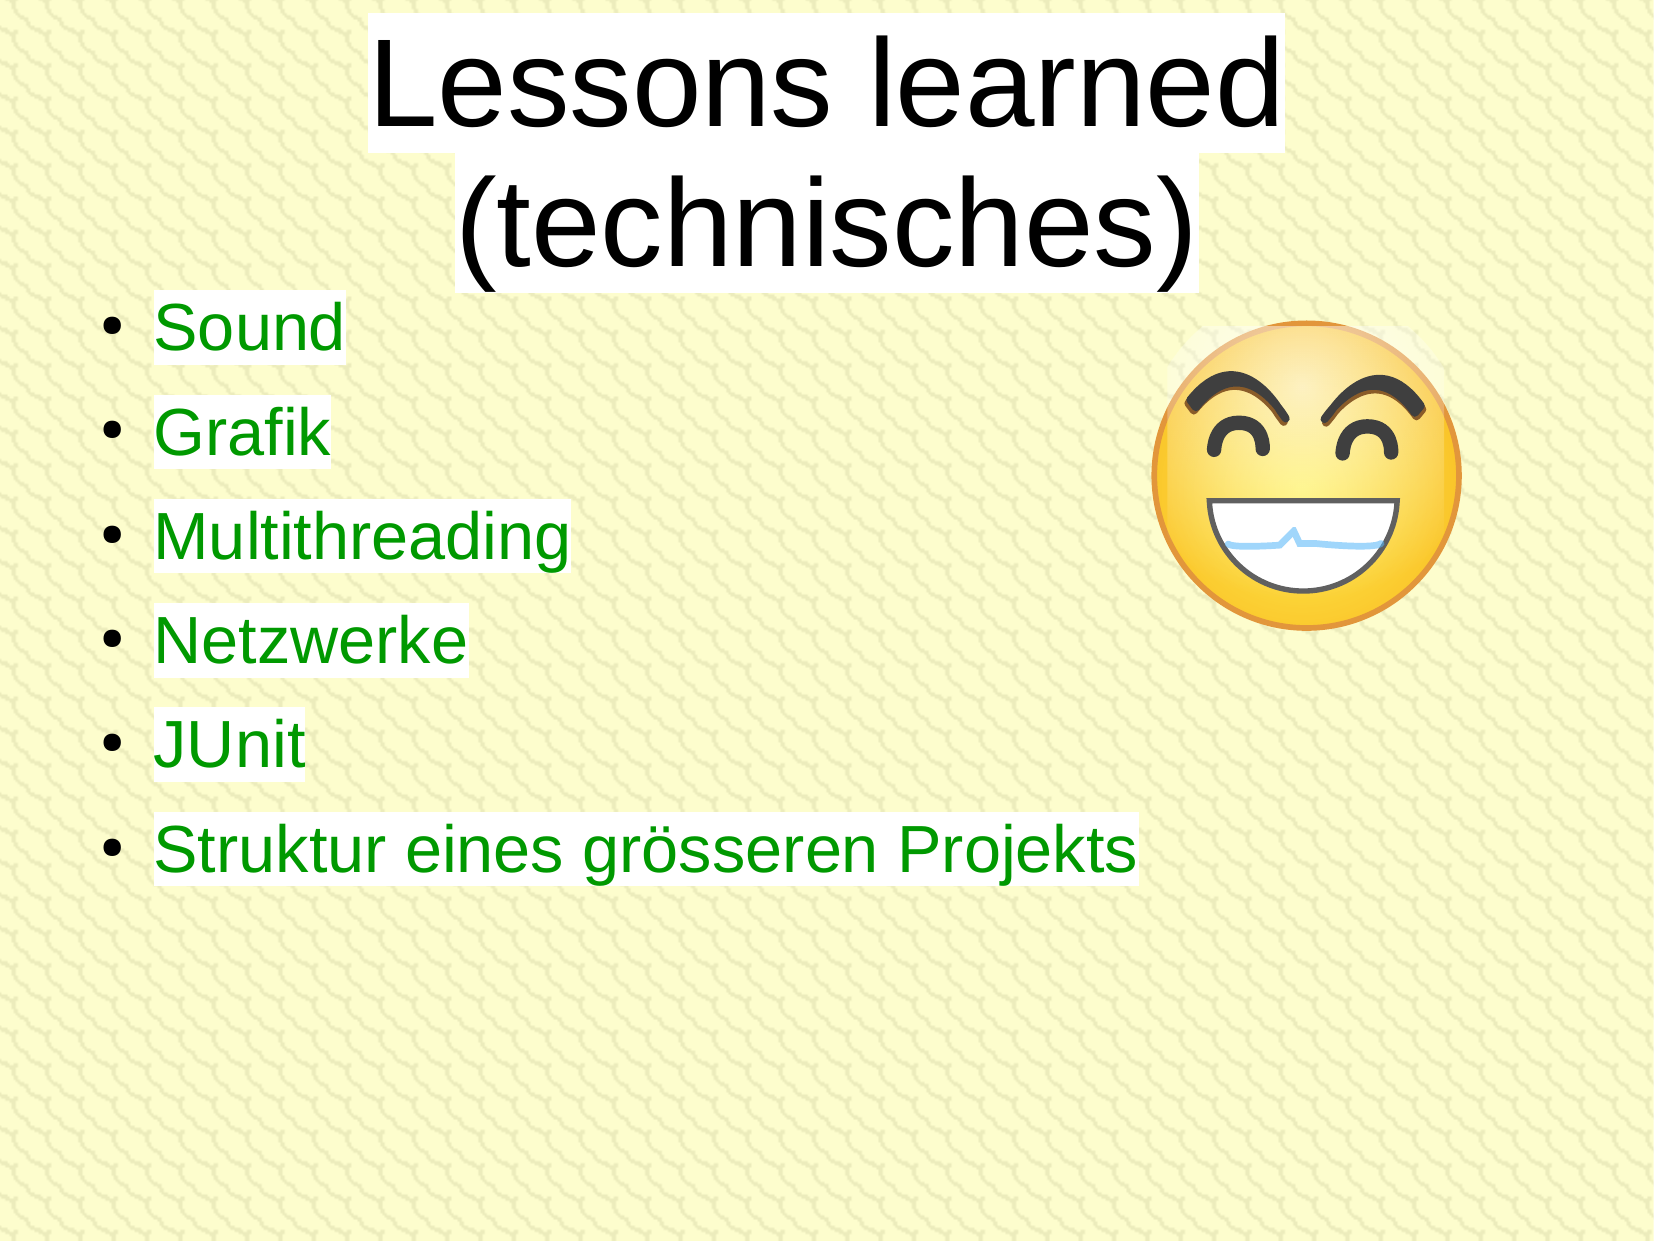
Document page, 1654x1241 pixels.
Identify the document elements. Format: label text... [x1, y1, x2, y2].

list Sound Grafik Multithreading Netzwerke JUnit Struktur eines grösseren Projekts [82, 290, 1571, 1010]
title Lessons learned (technisches) [82, 13, 1571, 290]
picture [0, 0, 1654, 1241]
